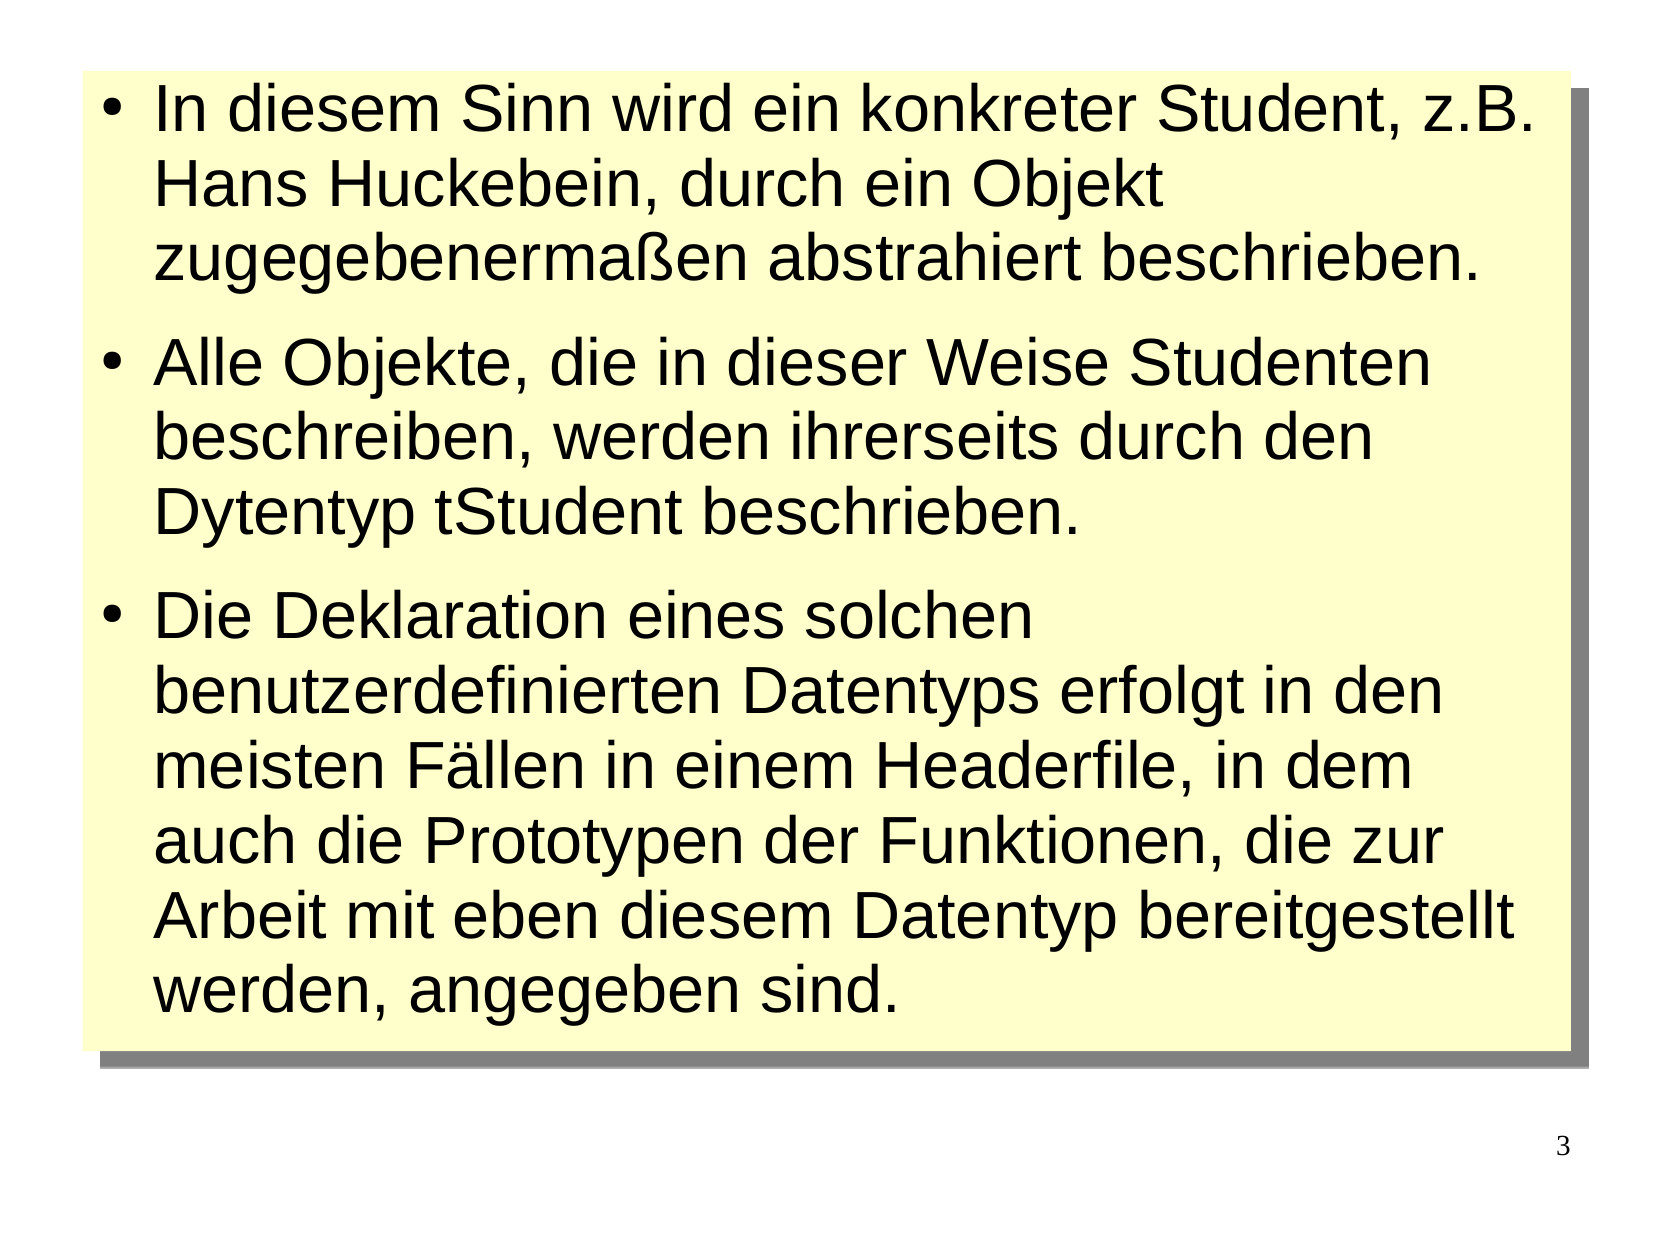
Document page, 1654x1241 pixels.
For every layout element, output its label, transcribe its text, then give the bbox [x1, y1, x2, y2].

list In diesem Sinn wird ein konkreter Student, z.B. Hans Huckebein, durch ein Objekt zugegebenermaßen abstrahiert beschrieben. Alle Objekte, die in dieser Weise Studenten beschreiben, werden ihrerseits durch den Dytentyp tStudent beschrieben. Die Deklaration eines solchen benutzerdefinierten Datentyps erfolgt in den meisten Fällen in einem Headerfile, in dem auch die Prototypen der Funktionen, die zur Arbeit mit eben diesem Datentyp bereitgestellt werden, angegeben sind. [82, 70, 1571, 1052]
